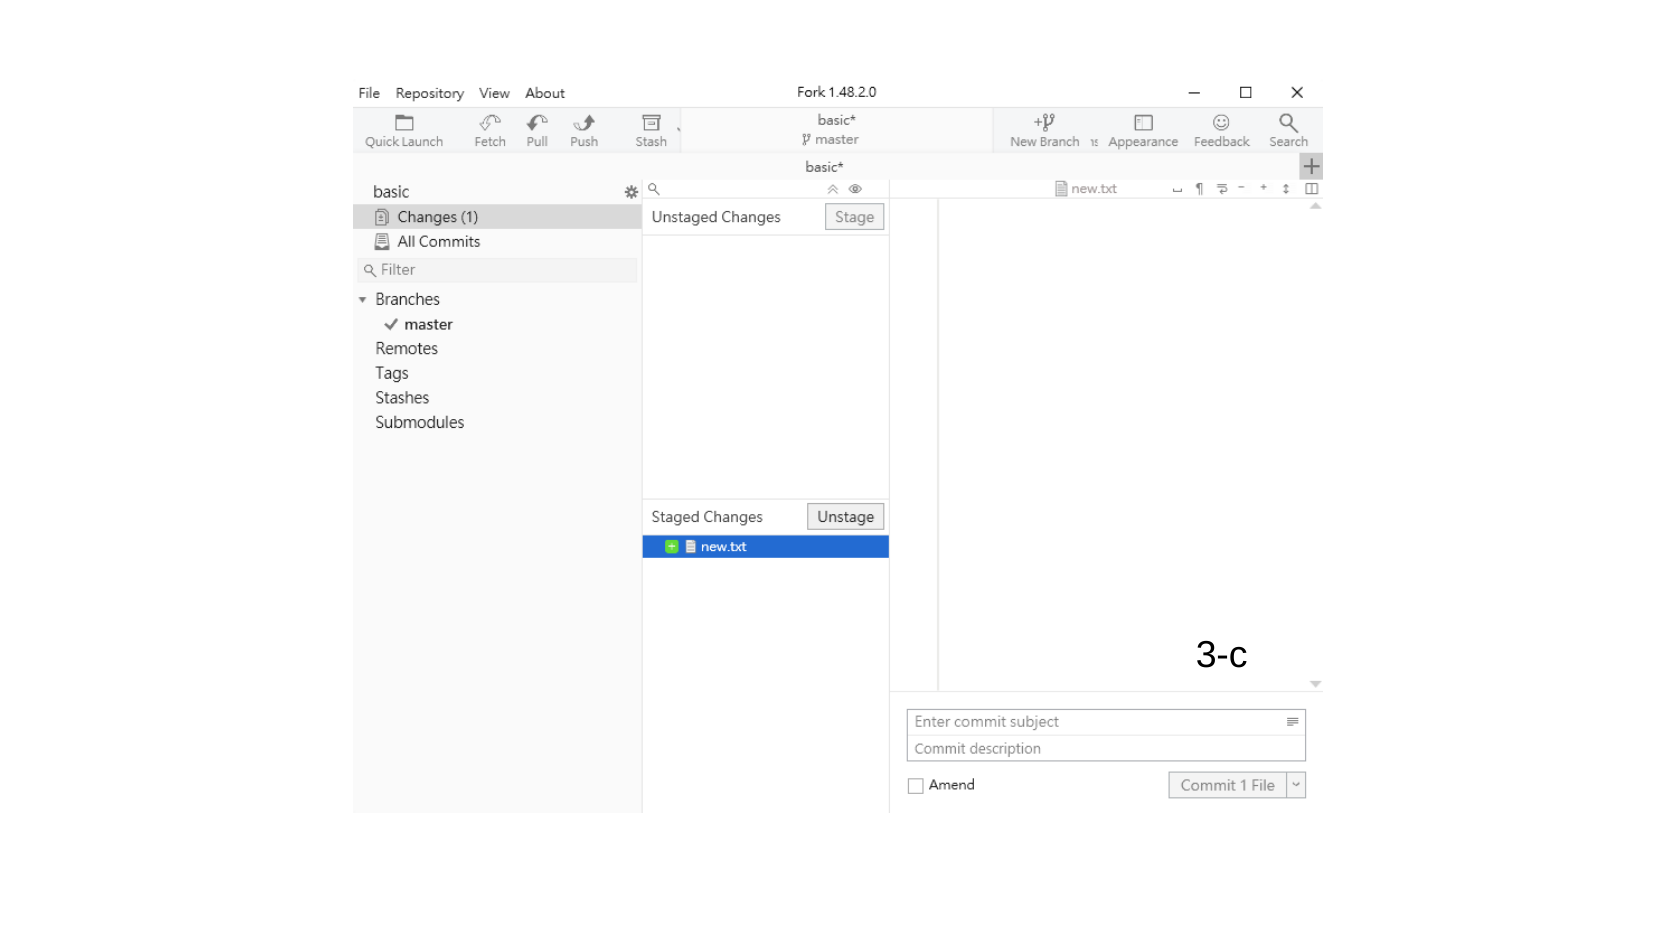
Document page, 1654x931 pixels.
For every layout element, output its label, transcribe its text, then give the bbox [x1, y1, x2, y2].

picture [353, 79, 1323, 813]
text_box 3-c [1181, 625, 1317, 683]
